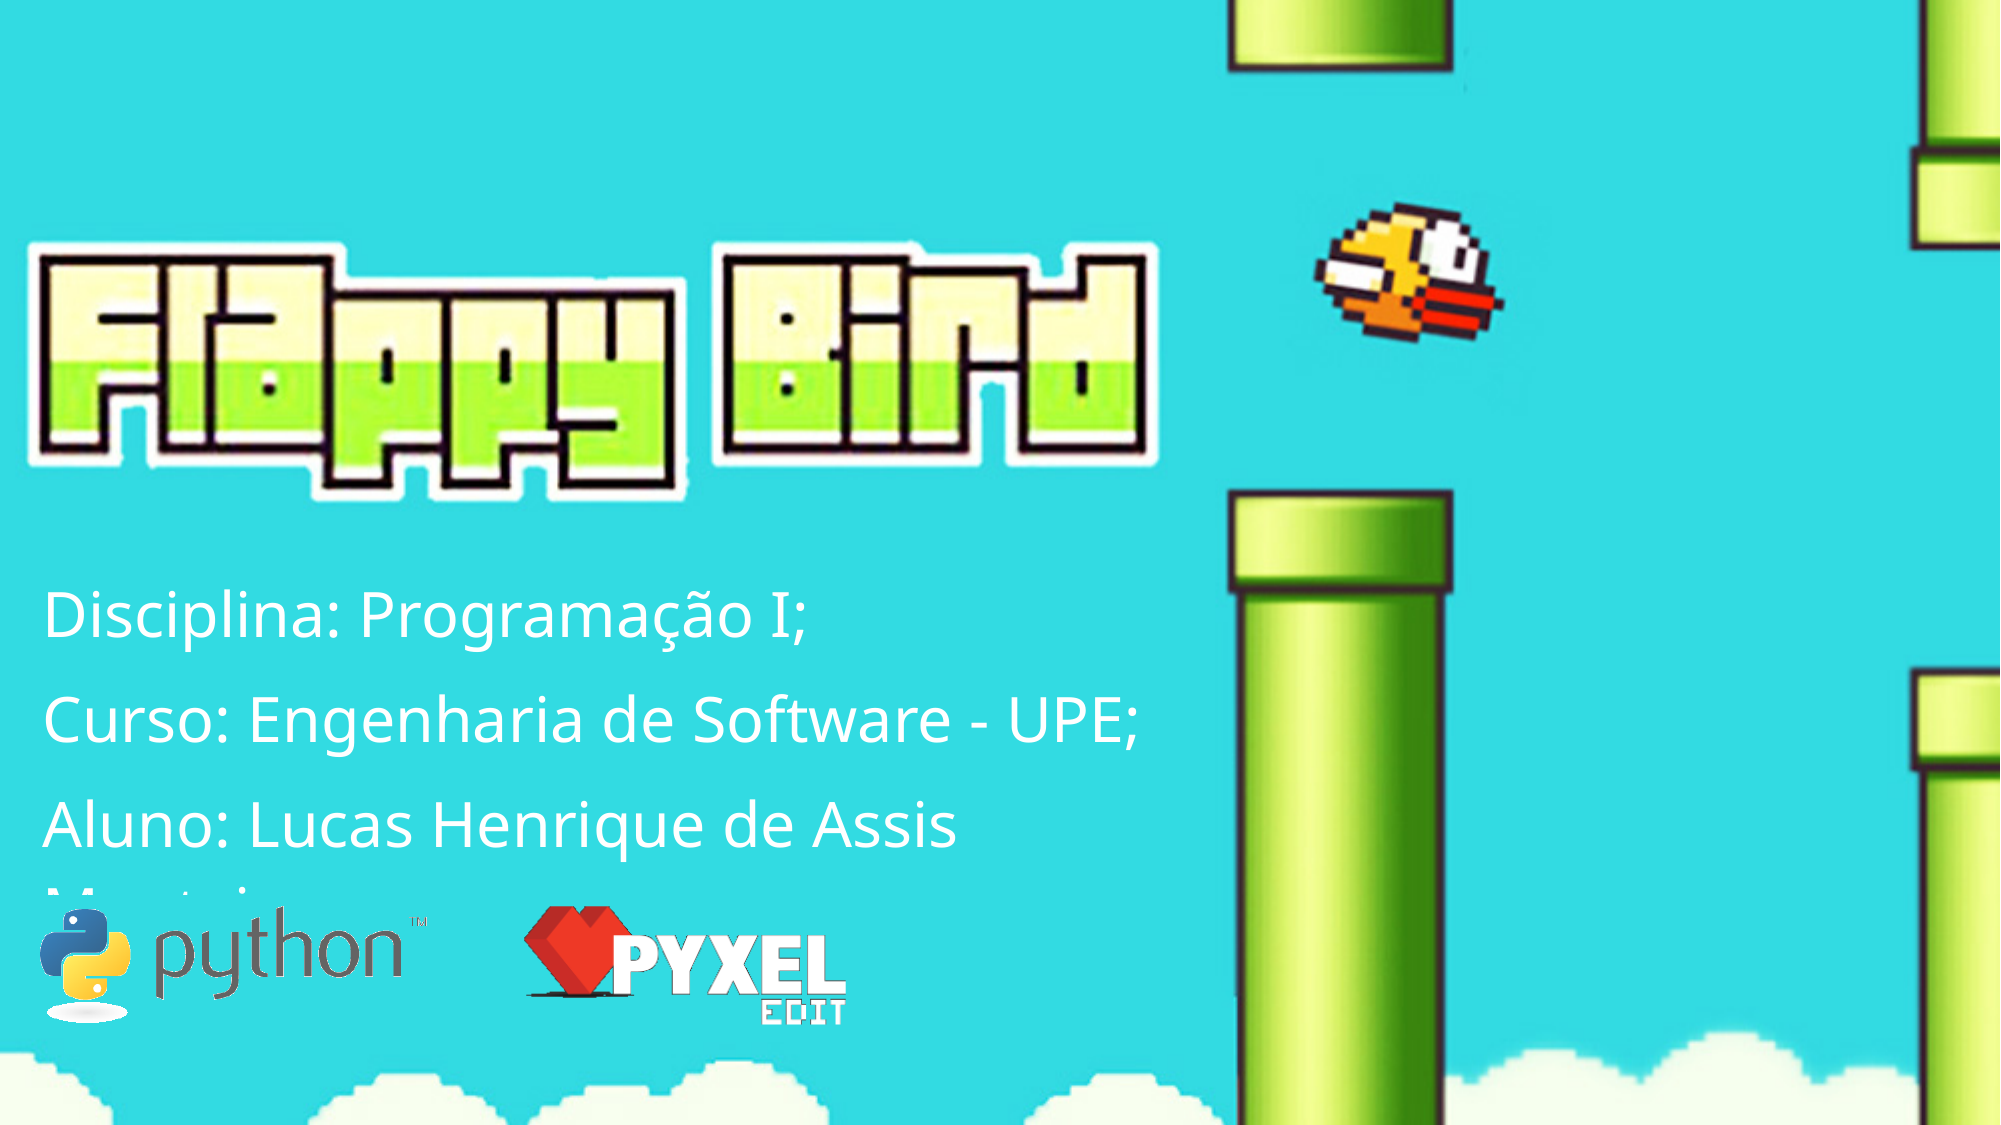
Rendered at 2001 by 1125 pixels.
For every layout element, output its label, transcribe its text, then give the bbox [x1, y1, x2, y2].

picture [0, 0, 2000, 1125]
subtitle Disciplina: Programação I; Curso: Engenharia de Software - UPE; Aluno: Lucas Henrique de Assis Monteiro [27, 562, 1158, 983]
